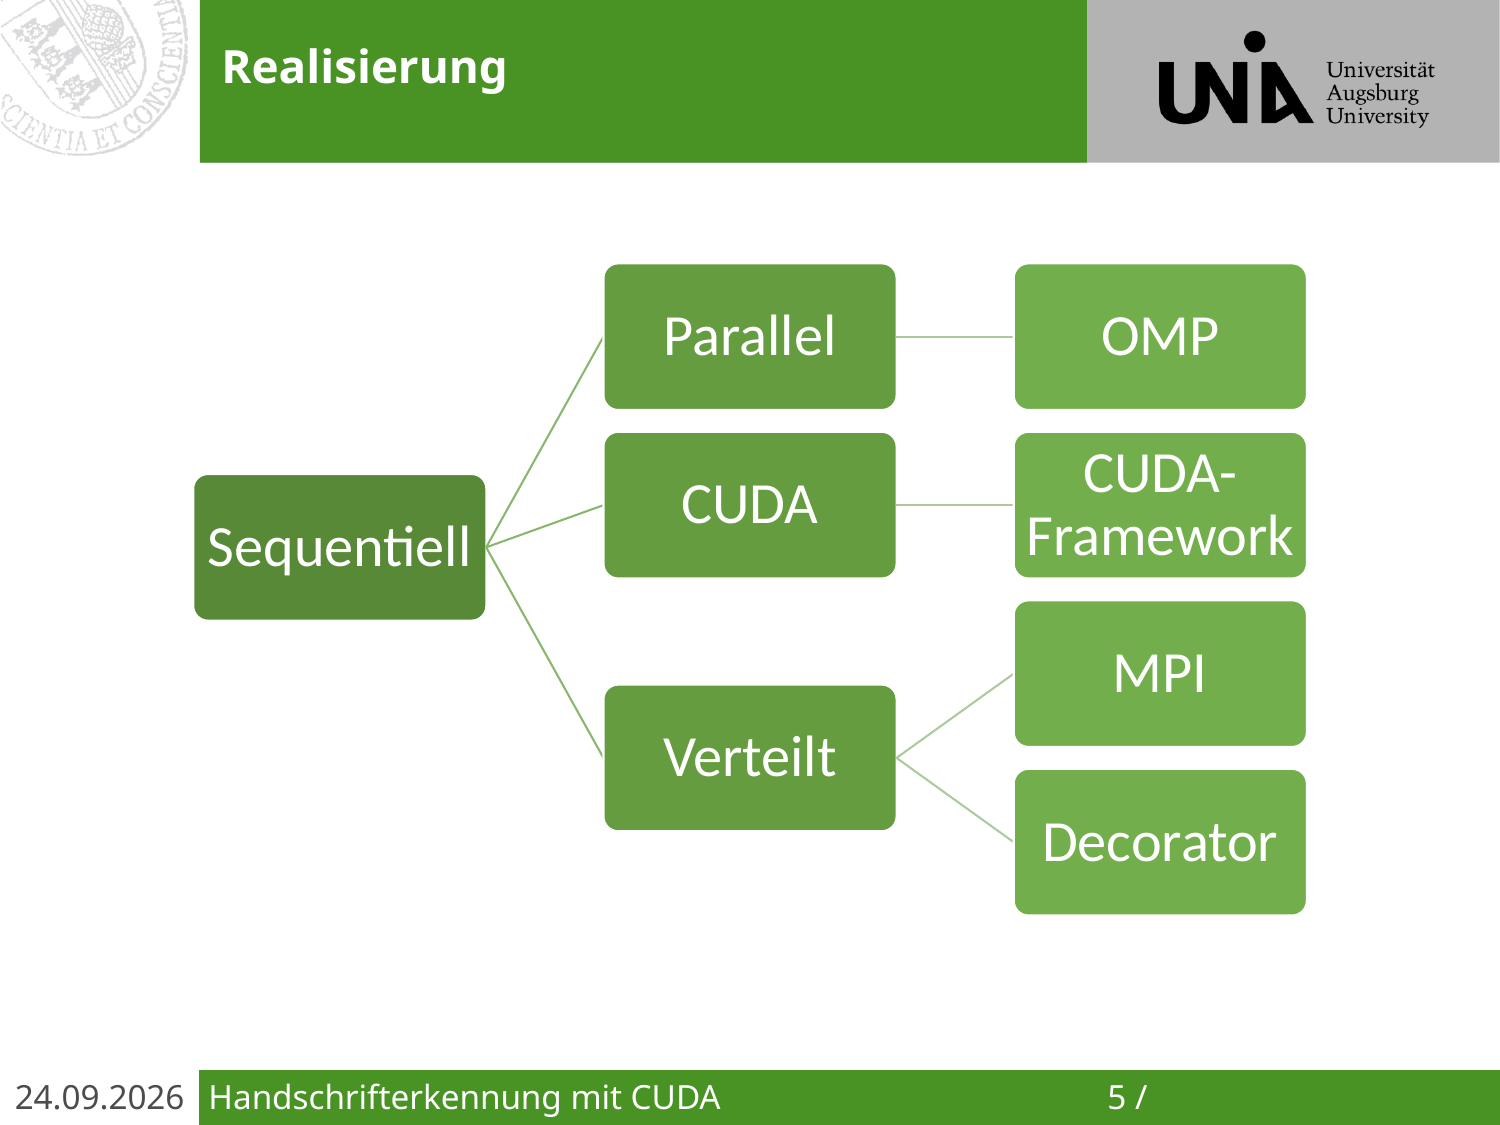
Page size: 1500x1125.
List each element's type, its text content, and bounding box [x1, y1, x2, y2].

text_box Handschrifterkennung mit CUDA [193, 1068, 1092, 1119]
text_box CUDA-Framework [1013, 431, 1307, 579]
text_box Verteilt [603, 684, 897, 832]
title Realisierung [206, 29, 1088, 163]
text_box MPI [1013, 600, 1307, 747]
text_box [0, 1068, 193, 1119]
text_box CUDA [603, 431, 897, 579]
text_box / [1092, 1068, 1498, 1119]
text_box Parallel [603, 263, 897, 410]
text_box Sequentiell [193, 474, 487, 621]
text_box Decorator [1013, 768, 1307, 916]
text_box OMP [1013, 263, 1307, 410]
